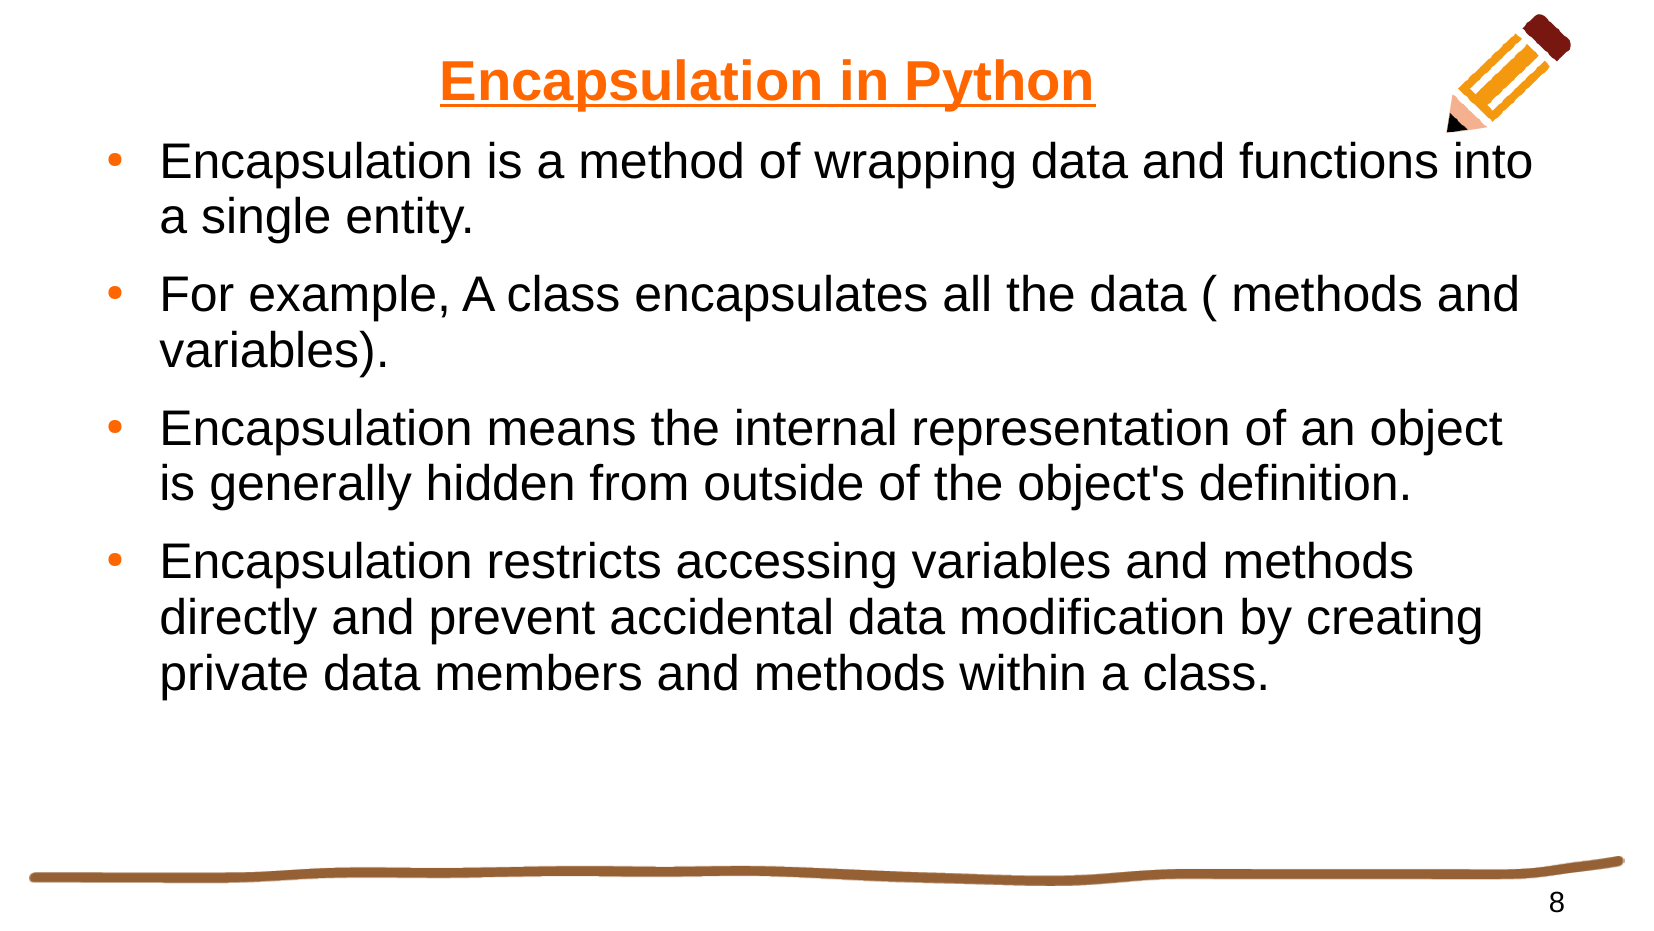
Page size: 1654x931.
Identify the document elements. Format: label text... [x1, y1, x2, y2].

list Encapsulation is a method of wrapping data and functions into a single entity. For example, A class encapsulates all the data ( methods and variables). Encapsulation means the internal representation of an object is generally hidden from outside of the object's definition. Encapsulation restricts accessing variables and methods directly and prevent accidental data modification by creating private data members and methods within a class. [88, 132, 1538, 877]
picture [29, 856, 1625, 886]
picture [1446, 14, 1571, 133]
title Encapsulation in Python [88, 29, 1447, 132]
